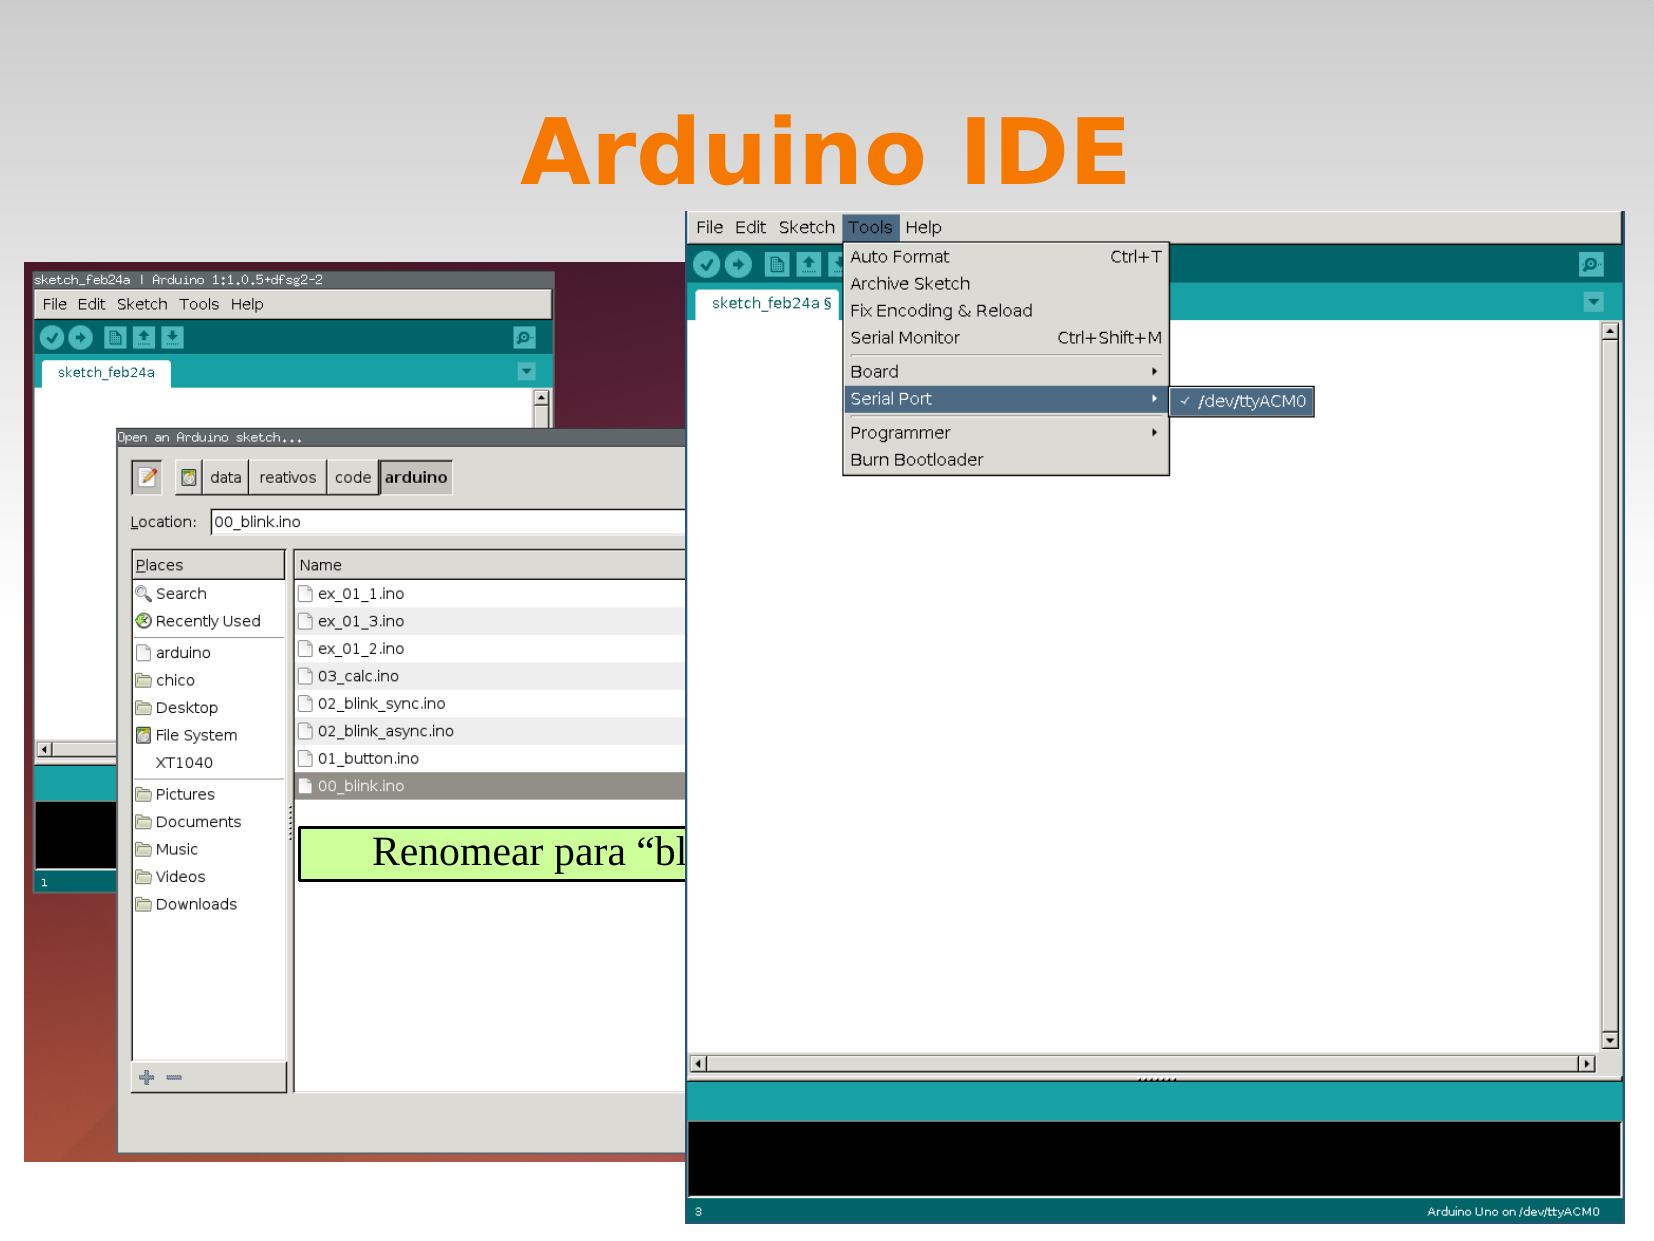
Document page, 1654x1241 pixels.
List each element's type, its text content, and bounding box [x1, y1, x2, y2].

list Renomear para “blink.ino” [299, 827, 685, 881]
picture [24, 211, 1625, 1224]
title Arduino IDE [82, 49, 1571, 257]
